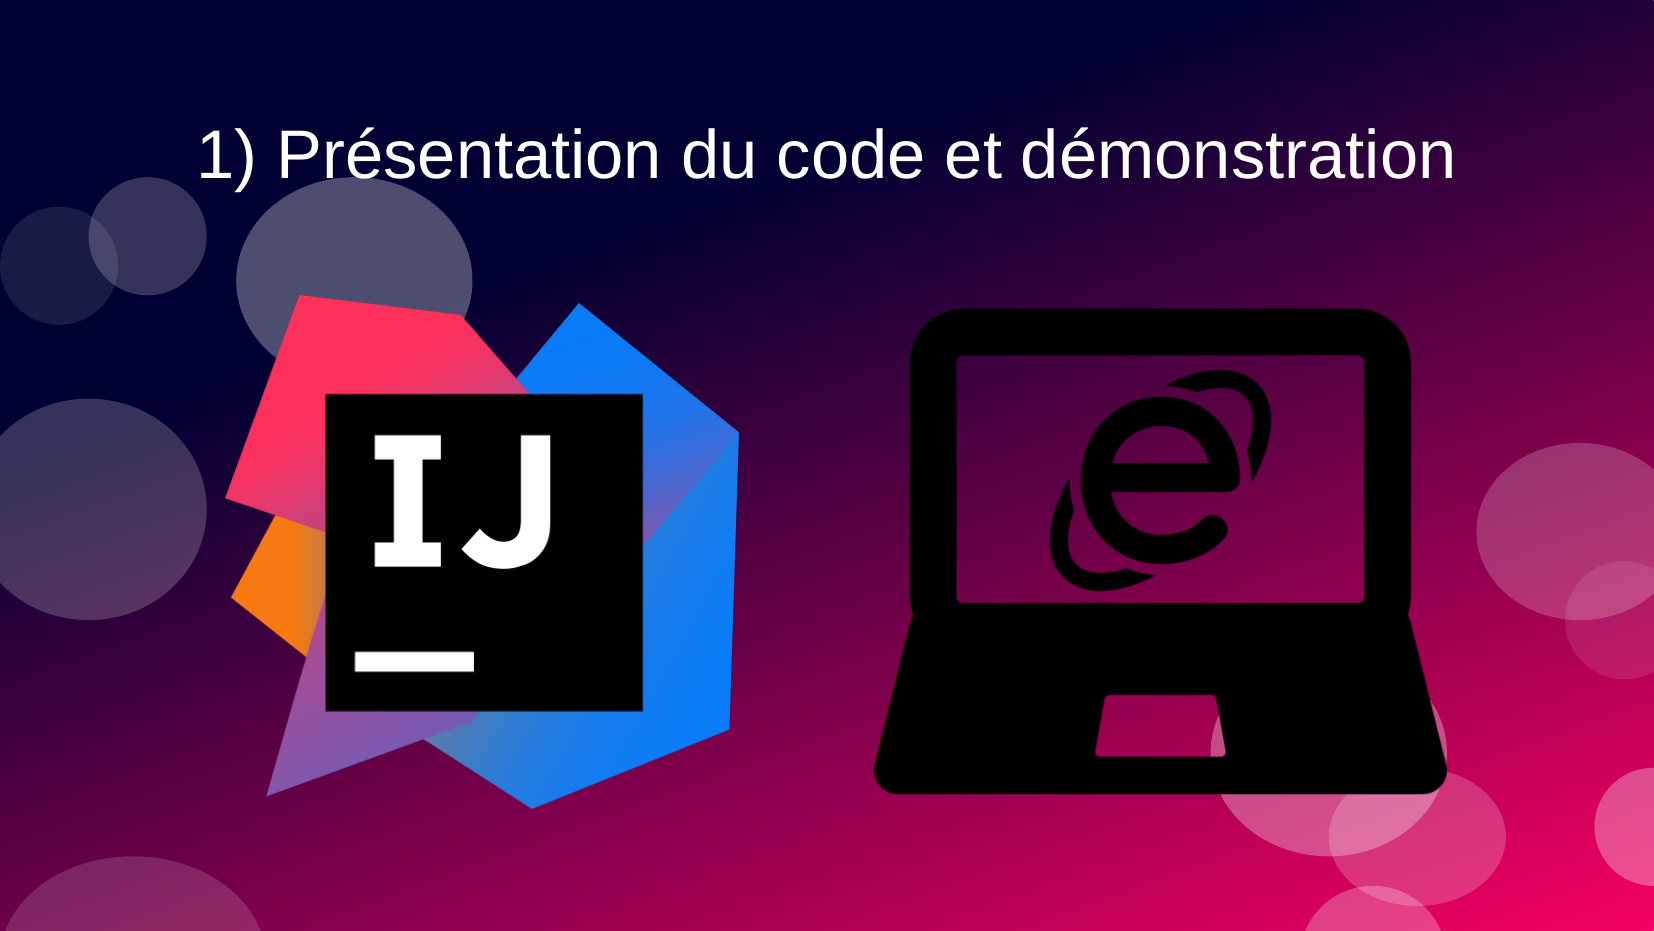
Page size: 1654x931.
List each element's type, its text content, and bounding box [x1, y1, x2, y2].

picture [225, 295, 739, 809]
title 1) Présentation du code et démonstration [88, 73, 1565, 237]
picture [874, 265, 1447, 838]
